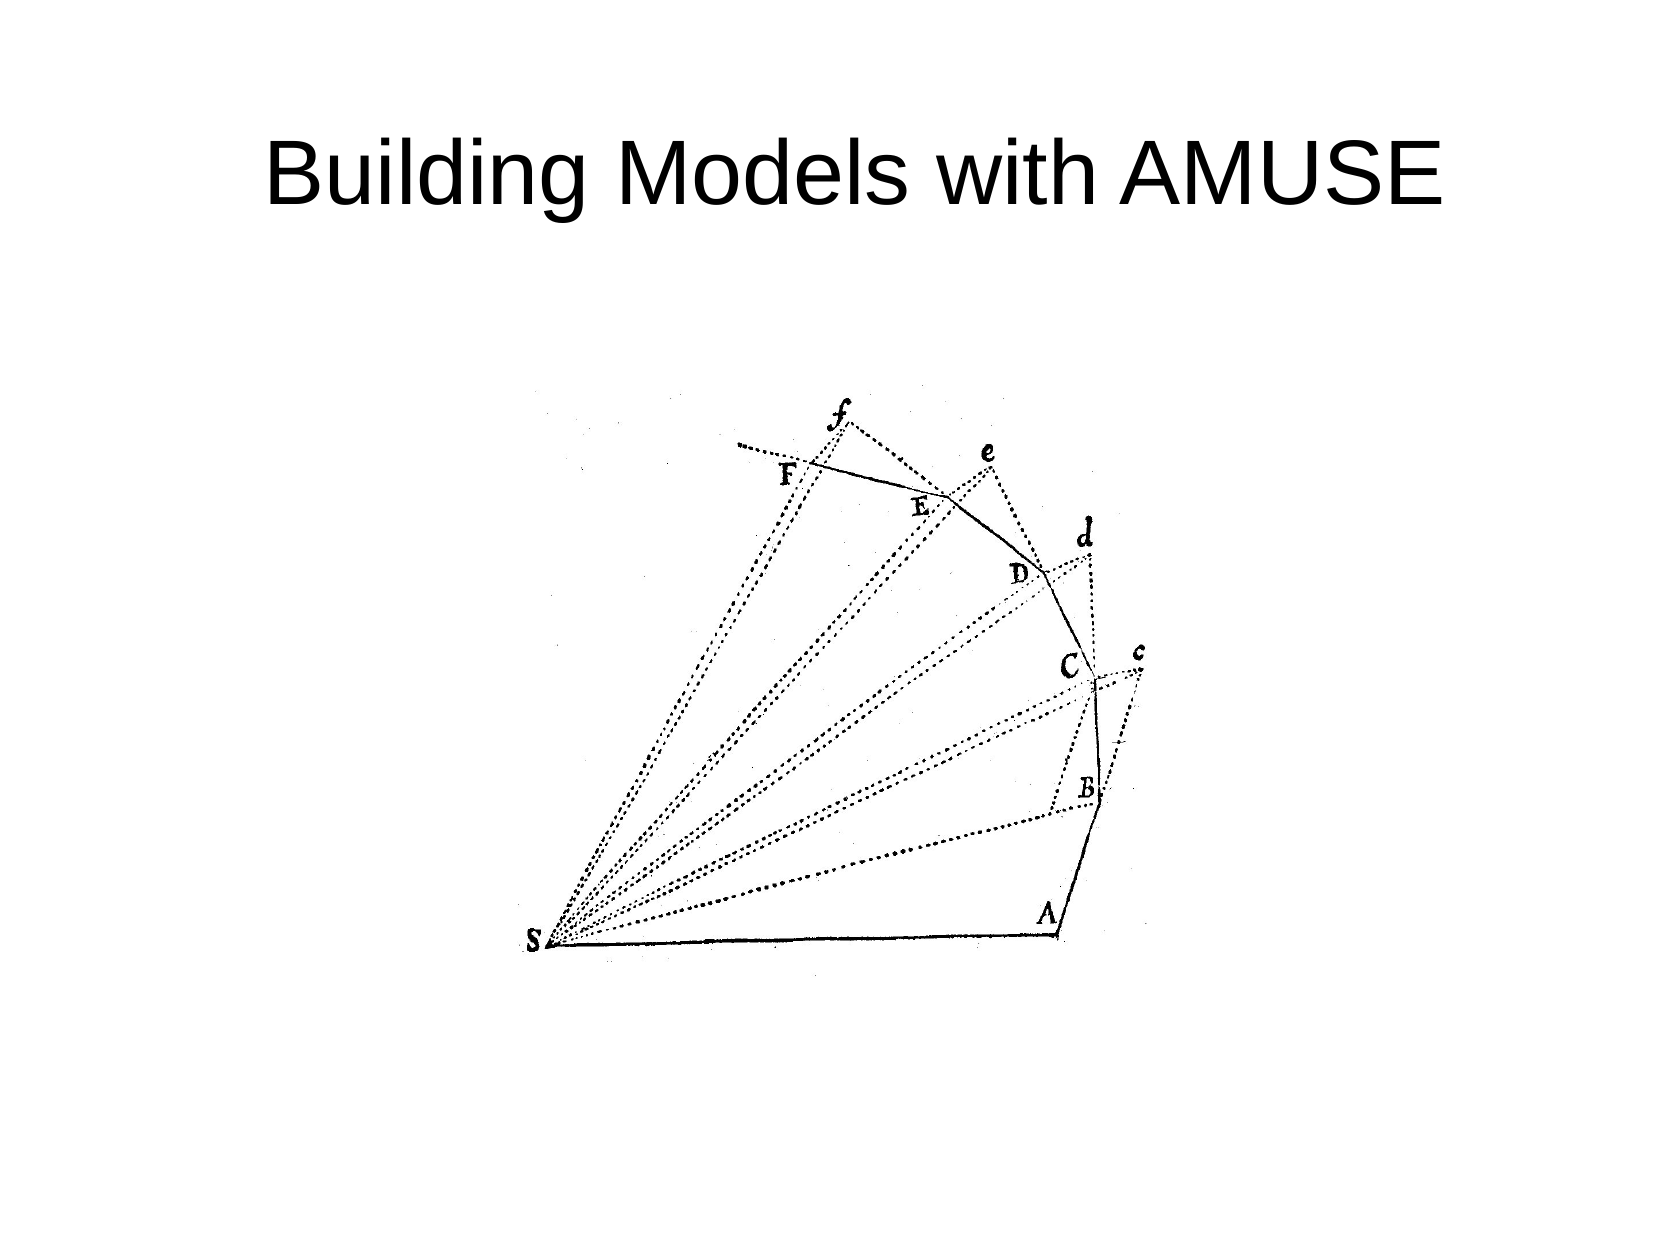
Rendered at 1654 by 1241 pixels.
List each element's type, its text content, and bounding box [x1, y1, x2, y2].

picture [517, 384, 1157, 980]
title Building Models with AMUSE [111, 69, 1600, 277]
